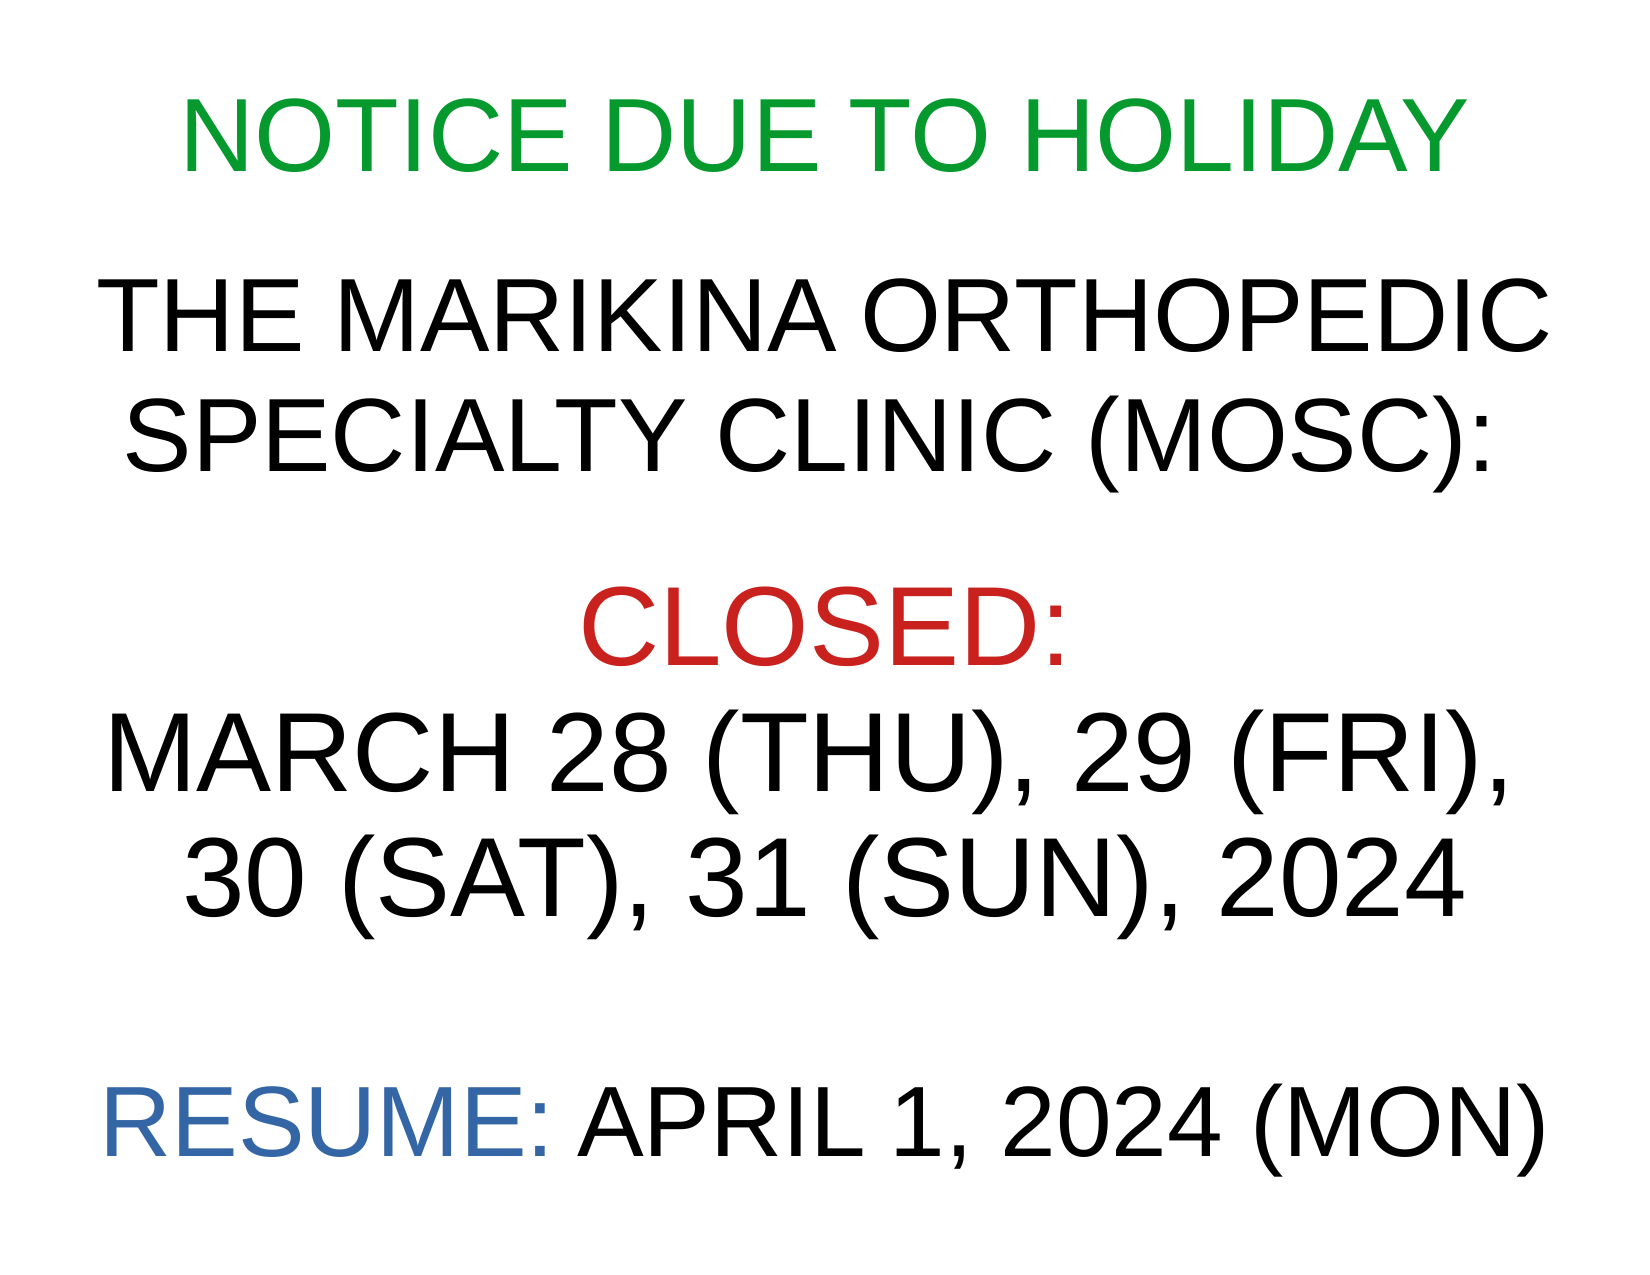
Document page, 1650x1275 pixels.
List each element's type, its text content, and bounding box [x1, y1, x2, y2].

text_box THE MARIKINA ORTHOPEDIC SPECIALTY CLINIC (MOSC): CLOSED: MARCH 28 (THU), 29 (FRI), 30 (SAT), 31 (SUN), 2024 RESUME: APRIL 1, 2024 (MON) [59, 212, 1591, 1223]
title NOTICE DUE TO HOLIDAY [29, 0, 1621, 276]
